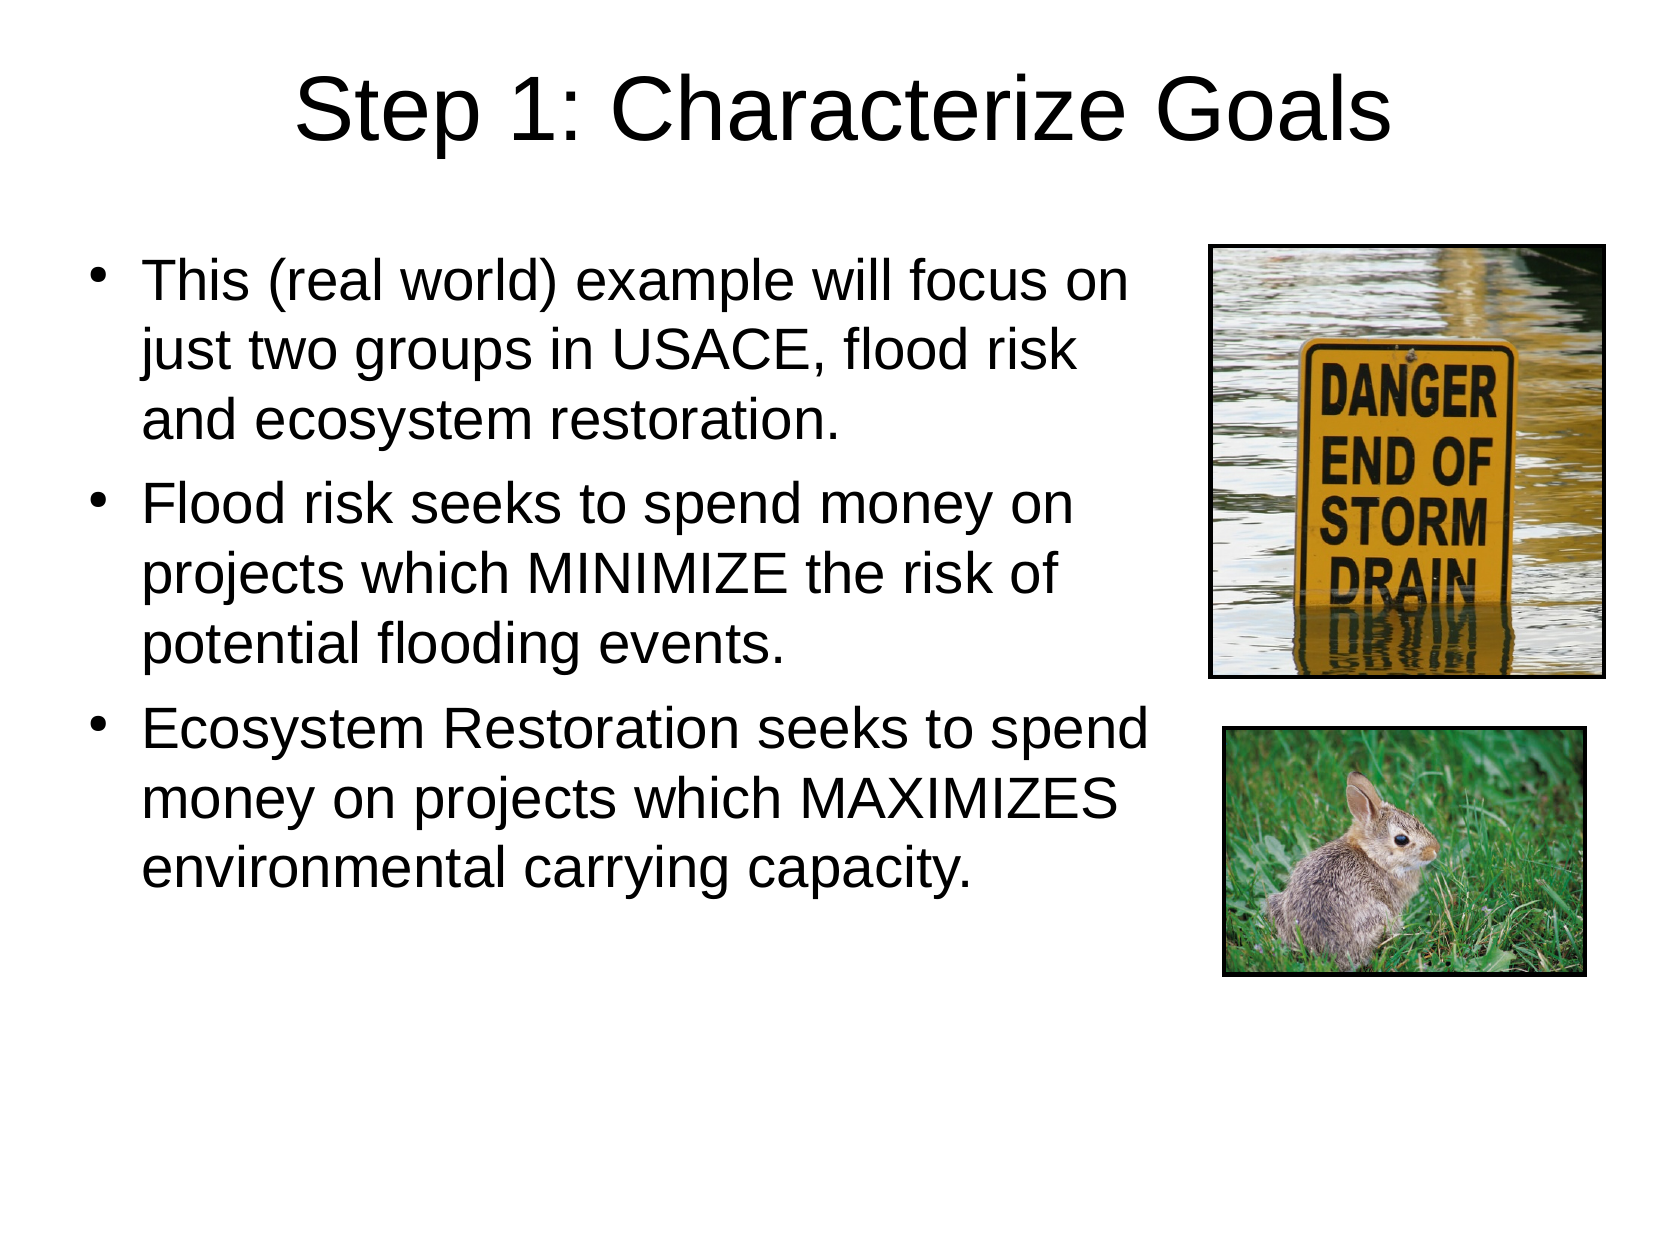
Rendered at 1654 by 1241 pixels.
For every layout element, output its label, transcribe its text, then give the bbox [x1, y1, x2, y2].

title Step 1: Characterize Goals [82, 0, 1571, 207]
list This (real world) example will focus on just two groups in USACE, flood risk and ecosystem restoration. Flood risk seeks to spend money on projects which MINIMIZE the risk of potential flooding events. Ecosystem Restoration seeks to spend money on projects which MAXIMIZES environmental carrying capacity. [55, 234, 1186, 1158]
picture [1226, 730, 1583, 973]
picture [1212, 247, 1602, 676]
